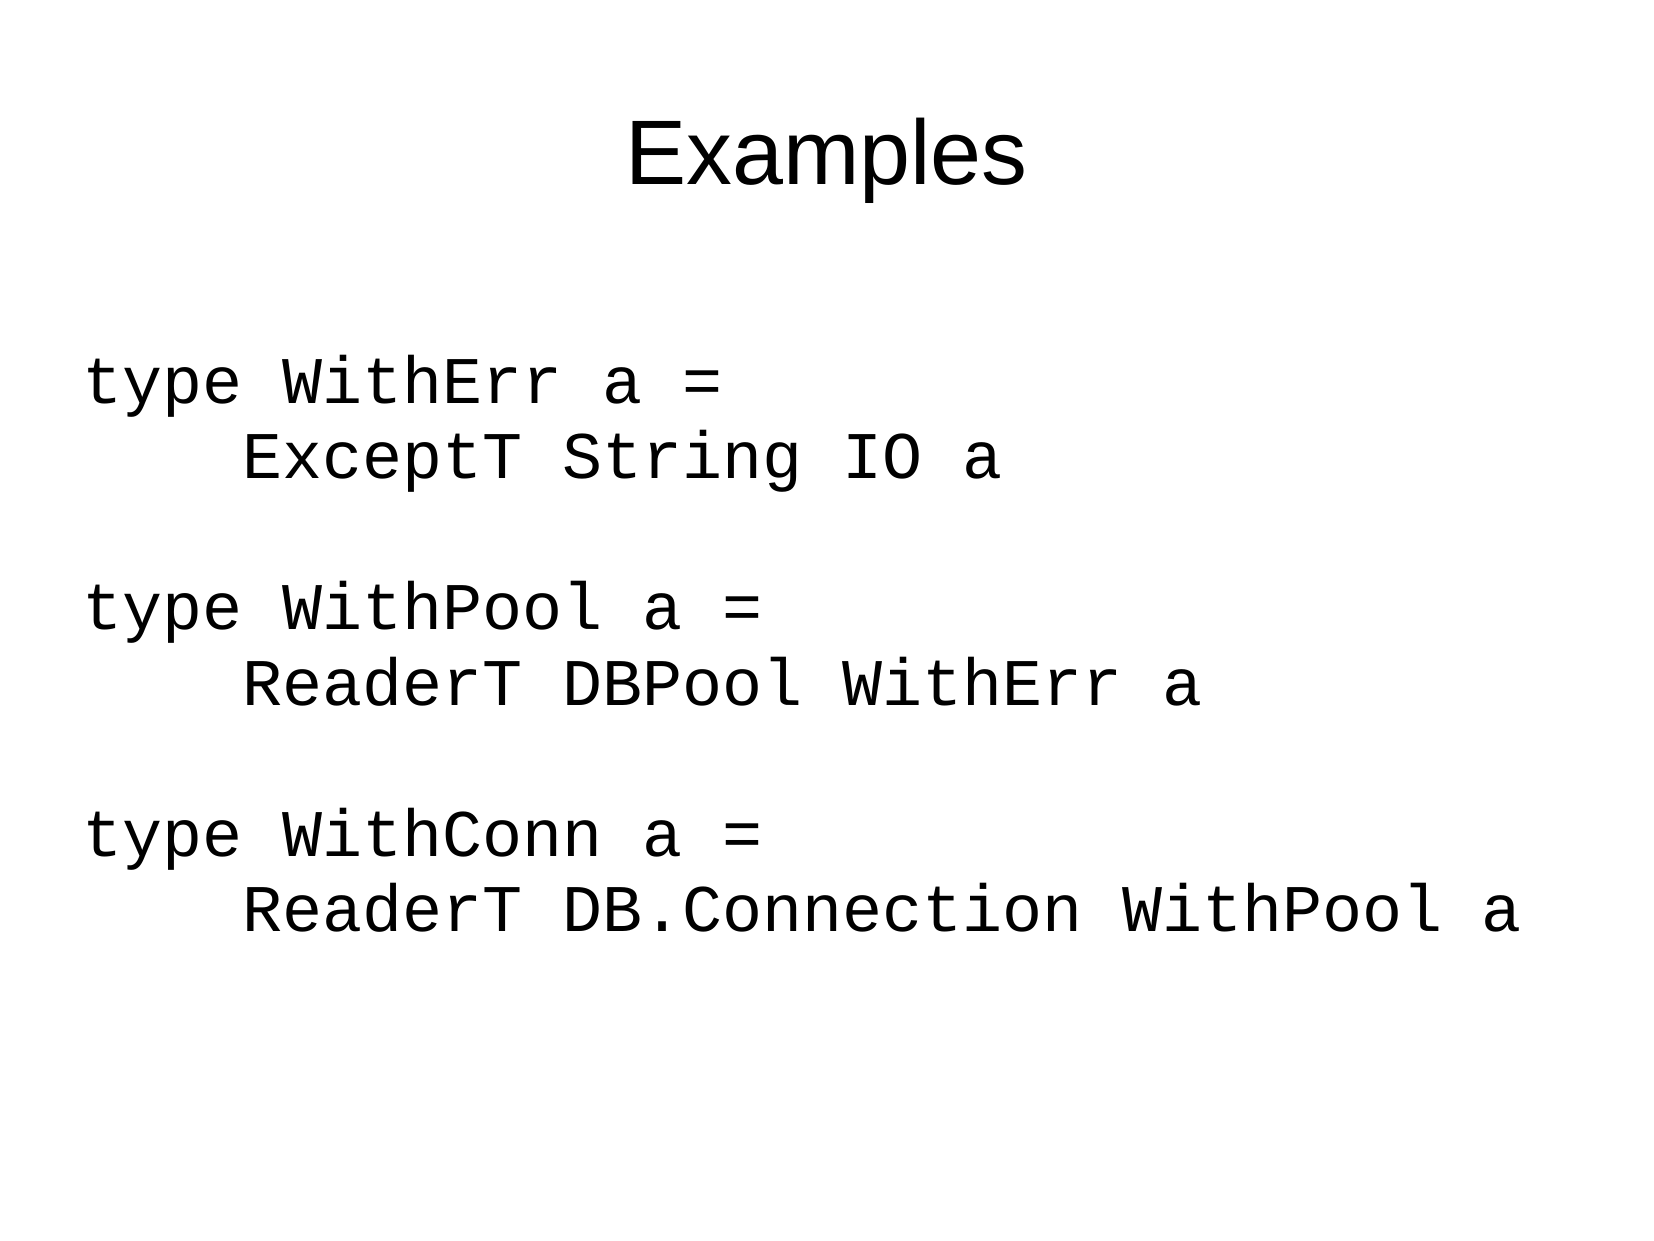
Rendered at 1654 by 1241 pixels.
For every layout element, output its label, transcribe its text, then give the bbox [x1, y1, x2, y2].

subtitle type WithErr a = ExceptT String IO a type WithPool a = ReaderT DBPool WithErr a type WithConn a = ReaderT DB.Connection WithPool a [82, 290, 1571, 1010]
title Examples [82, 49, 1571, 257]
